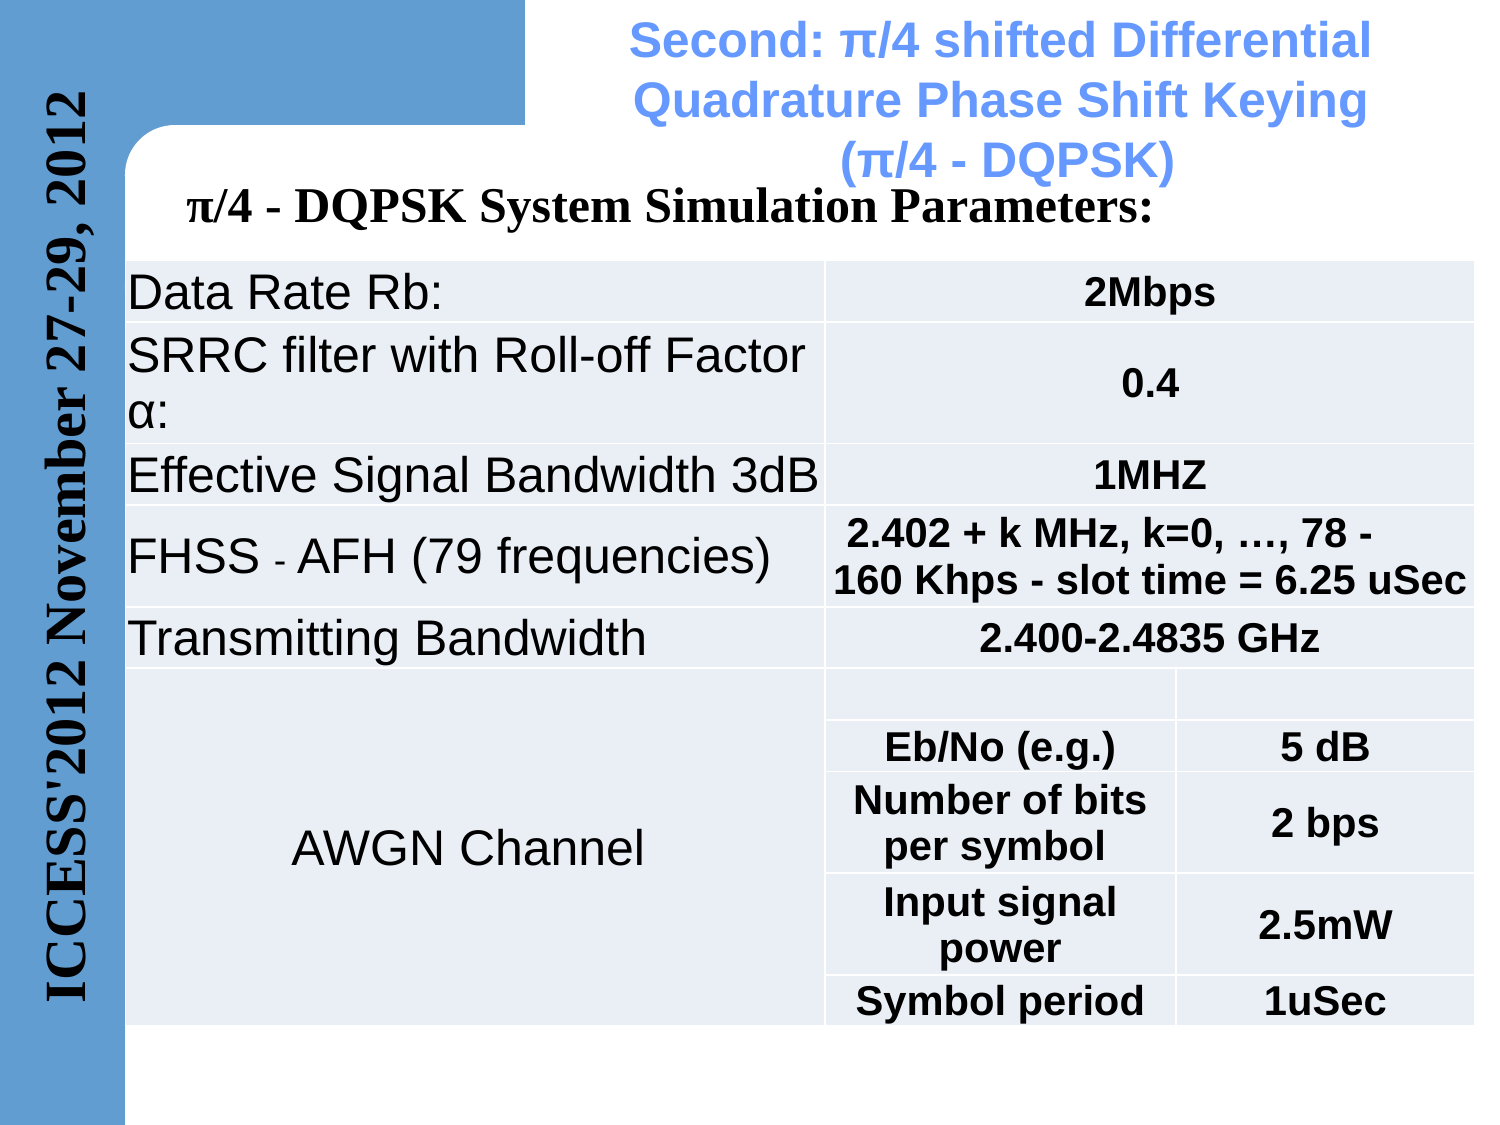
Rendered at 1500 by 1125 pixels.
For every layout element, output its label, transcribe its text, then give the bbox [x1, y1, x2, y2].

table_cell Transmitting Bandwidth [126, 608, 824, 667]
table_cell Input signal power [826, 874, 1175, 974]
table_cell Effective Signal Bandwidth 3dB [126, 444, 824, 504]
table_cell 2.5mW [1177, 874, 1474, 974]
table_cell Number of bits per symbol [826, 772, 1175, 872]
title π/4 - DQPSK System Simulation Parameters: [171, 153, 1400, 241]
table_cell 1MHZ [826, 444, 1474, 504]
table_cell 2.400-2.4835 GHz [826, 608, 1474, 667]
table_cell [1177, 669, 1474, 719]
text_box Second: π/4 shifted Differential Quadrature Phase Shift Keying (π/4 - DQPSK) [501, 0, 1500, 195]
table_cell 1uSec [1177, 976, 1474, 1025]
table_cell Eb/No (e.g.) [826, 721, 1175, 771]
table_cell 2 bps [1177, 772, 1474, 872]
table_header Data Rate Rb: [126, 261, 824, 321]
table_cell [826, 669, 1175, 719]
table_cell 0.4 [826, 323, 1474, 443]
table_cell Symbol period [826, 976, 1175, 1025]
table_cell 5 dB [1177, 721, 1474, 771]
table_cell SRRC filter with Roll-off Factor α: [126, 323, 824, 443]
table_cell 2.402 + k MHz, k=0, …, 78 - 160 Khps - slot time = 6.25 uSec [826, 506, 1474, 606]
table_cell FHSS - AFH (79 frequencies) [126, 506, 824, 606]
table_header 2Mbps [826, 261, 1474, 321]
table_cell AWGN Channel [126, 669, 824, 1025]
